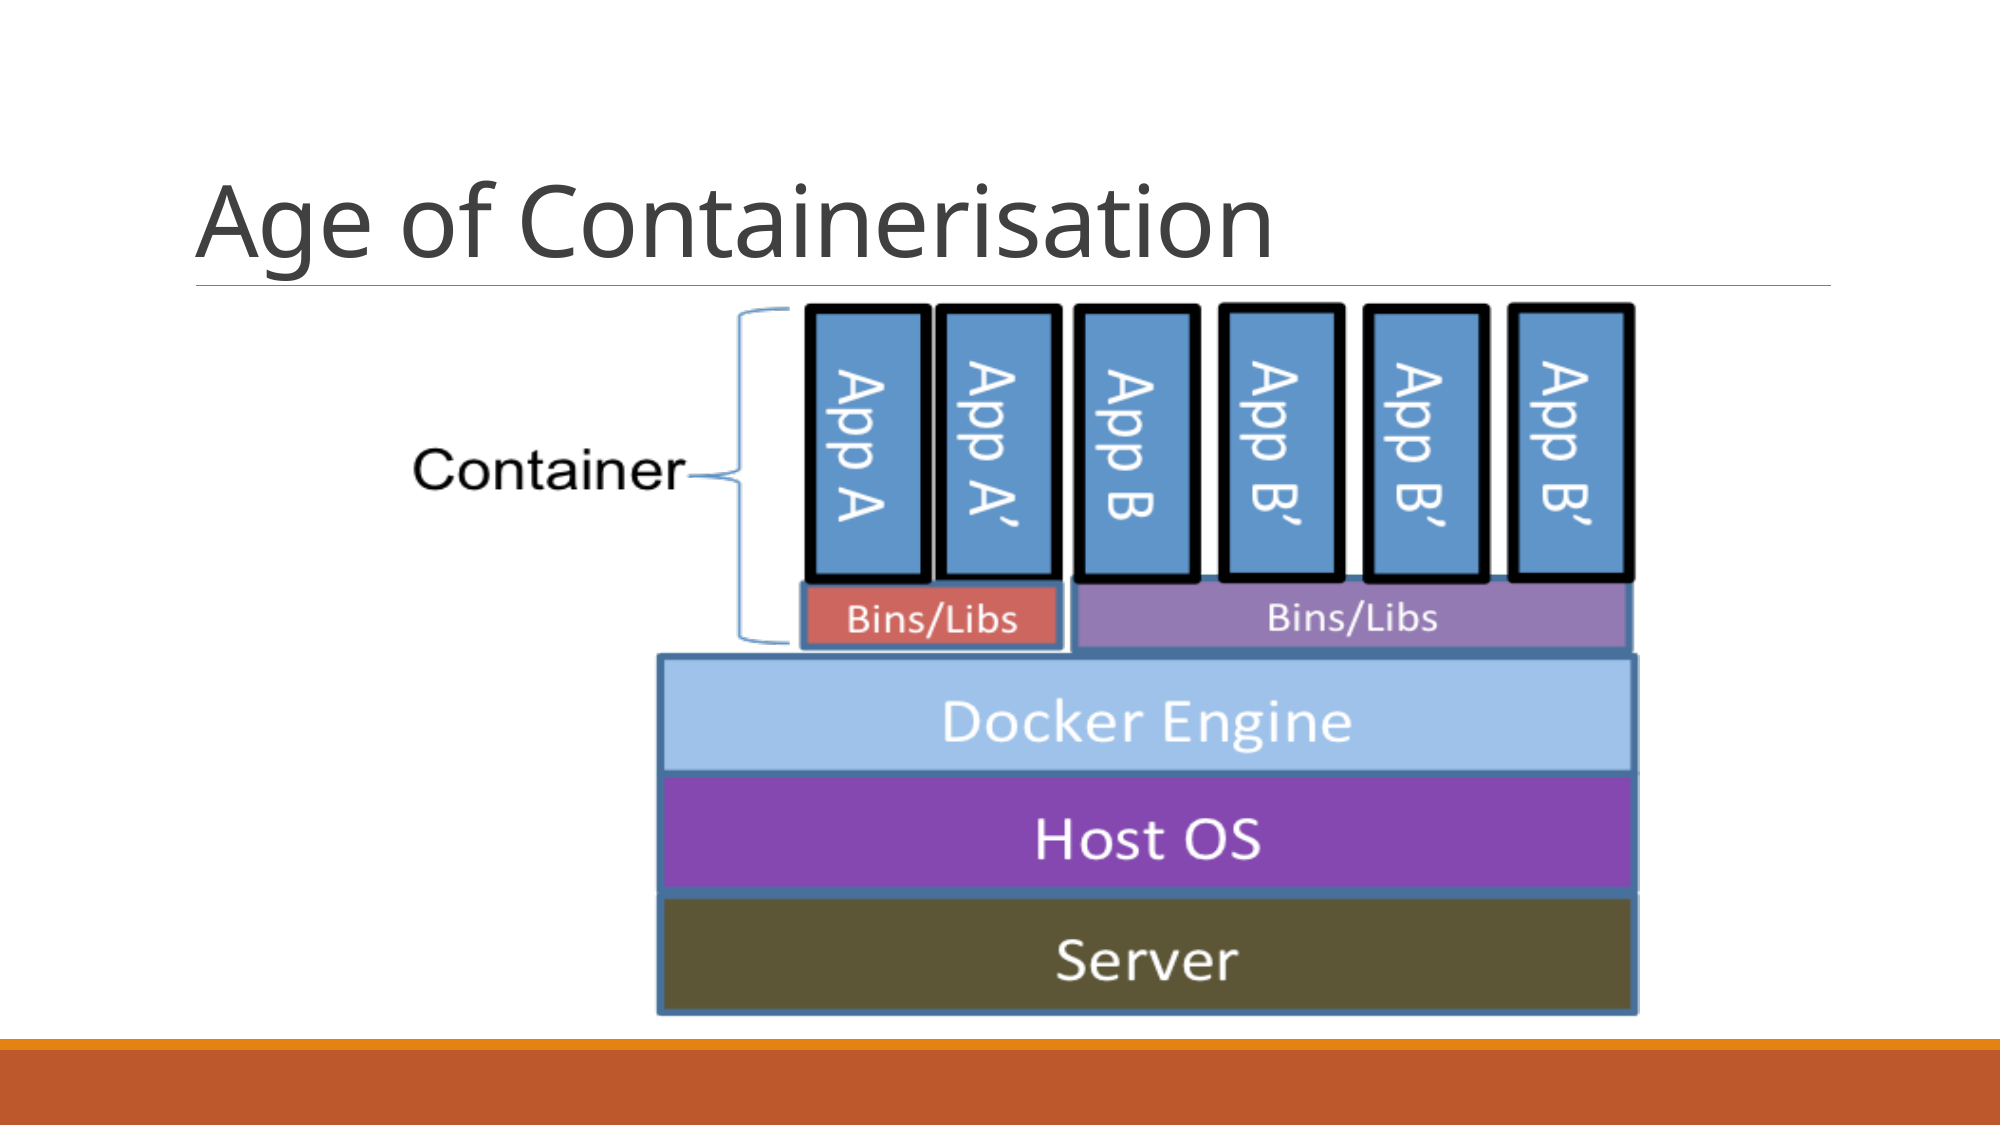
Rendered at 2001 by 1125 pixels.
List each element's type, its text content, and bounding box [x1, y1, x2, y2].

picture [382, 275, 1640, 1018]
title Age of Containerisation [180, 47, 1831, 286]
